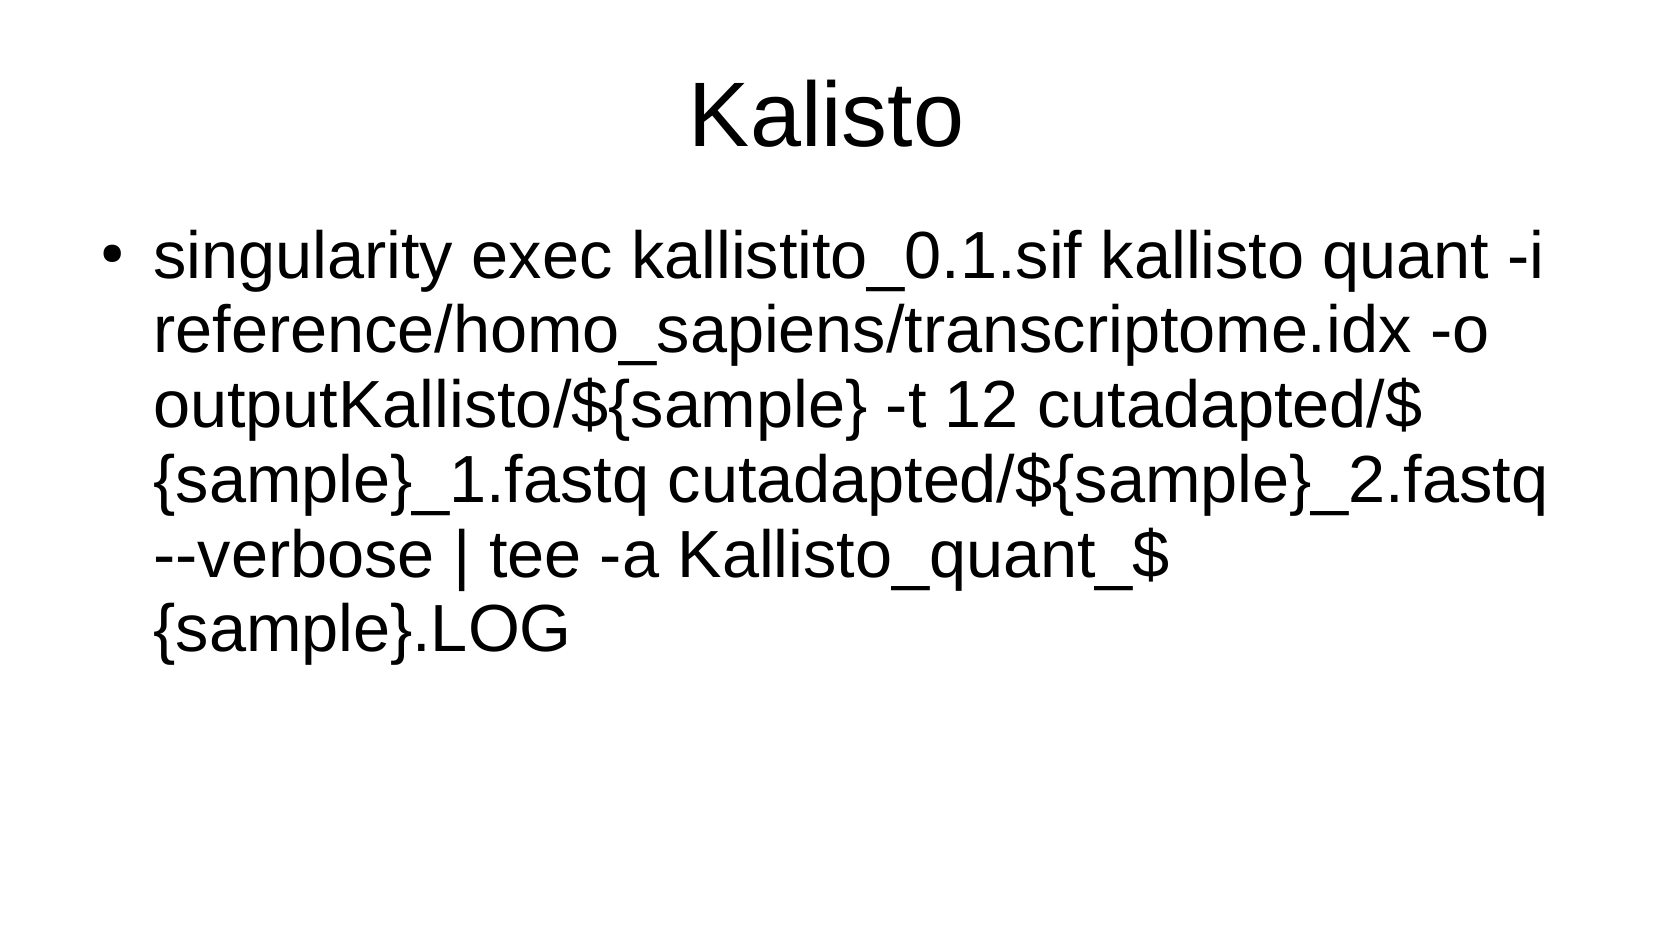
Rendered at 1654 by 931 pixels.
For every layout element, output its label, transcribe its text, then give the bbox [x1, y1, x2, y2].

title Kalisto [82, 37, 1571, 193]
list singularity exec kallistito_0.1.sif kallisto quant -i reference/homo_sapiens/transcriptome.idx -o outputKallisto/${sample} -t 12 cutadapted/${sample}_1.fastq cutadapted/${sample}_2.fastq --verbose | tee -a Kallisto_quant_${sample}.LOG [82, 217, 1571, 758]
